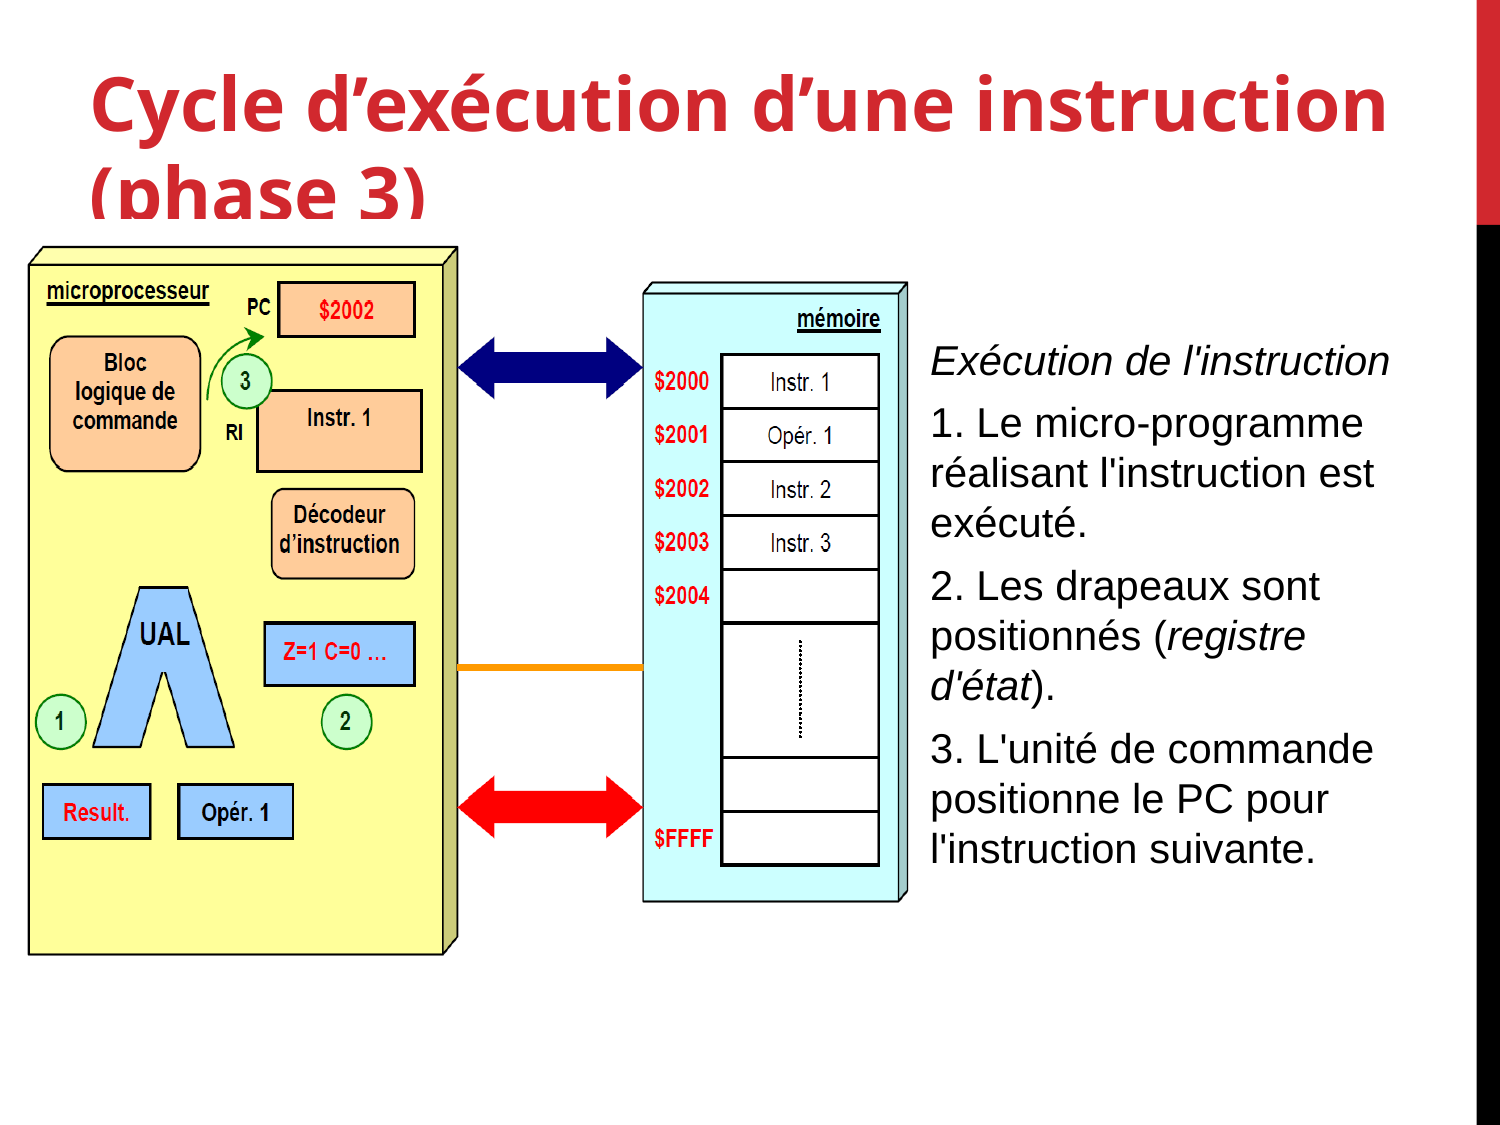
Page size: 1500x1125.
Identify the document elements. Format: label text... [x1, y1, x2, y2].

picture [5, 219, 928, 965]
title Cycle d’exécution d’une instruction (phase 3) [75, 48, 1436, 197]
list Exécution de l'instruction 1. Le micro-programme réalisant l'instruction est exécuté. 2. Les drapeaux sont positionnés (registre d'état). 3. L'unité de commande positionne le PC pour l'instruction suivante. [928, 326, 1436, 776]
